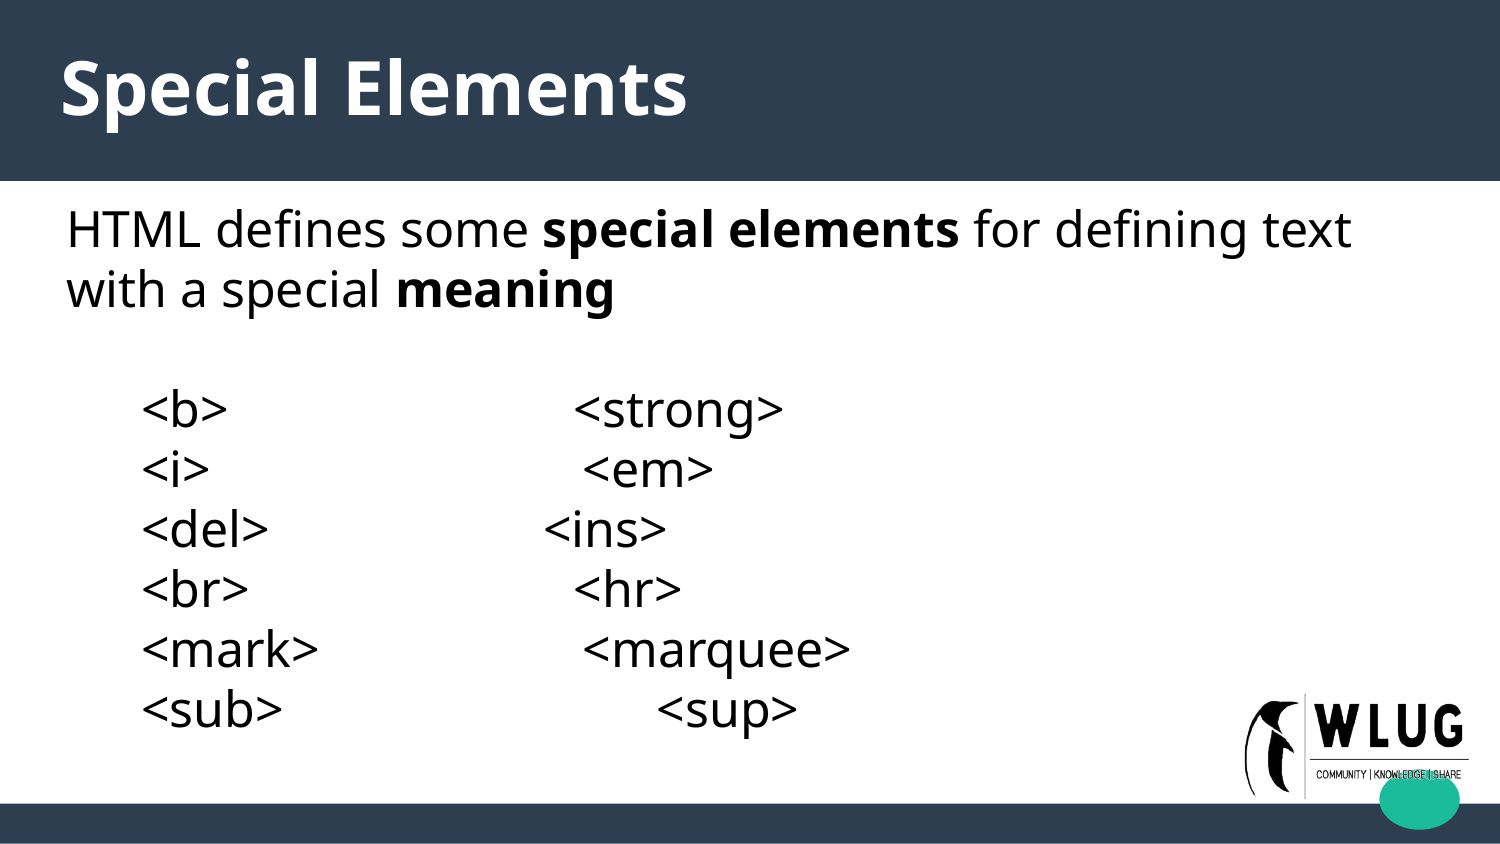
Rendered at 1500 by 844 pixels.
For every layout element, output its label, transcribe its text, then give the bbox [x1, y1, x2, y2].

list HTML defines some special elements for defining text with a special meaning <b> <strong> <i> <em> <del> <ins> <br> <hr> <mark> <marquee> <sub> <sup> [51, 182, 1449, 731]
title Special Elements [45, 25, 1443, 126]
picture [1229, 686, 1477, 804]
